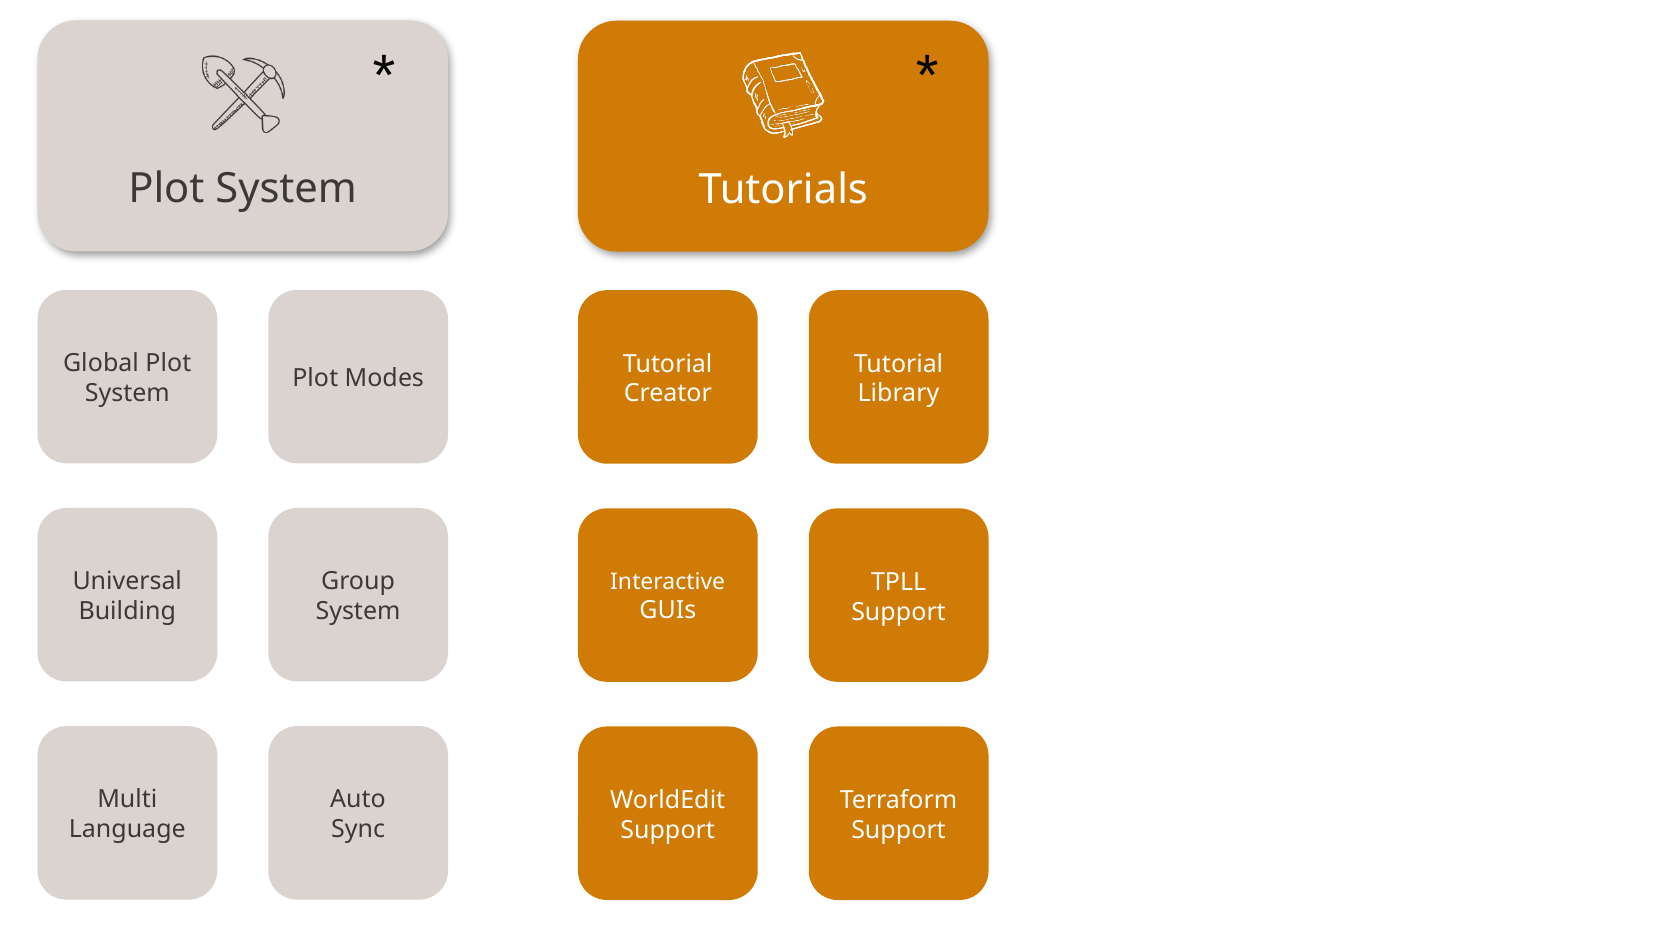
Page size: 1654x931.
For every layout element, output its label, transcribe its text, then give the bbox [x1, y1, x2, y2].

text_box Tutorial Library [808, 290, 989, 464]
text_box Tutorial Creator [577, 290, 758, 464]
text_box Universal Building [37, 507, 218, 682]
text_box Terraform Support [808, 726, 989, 901]
text_box Global Plot System [37, 289, 218, 464]
text_box Tutorials [577, 154, 989, 220]
text_box Interactive GUIs [577, 508, 758, 682]
text_box Auto Sync [268, 726, 449, 900]
text_box Group System [268, 507, 449, 682]
text_box Plot System [37, 153, 448, 219]
text_box [578, 220, 988, 252]
text_box [577, 20, 989, 154]
text_box * [901, 35, 939, 116]
text_box Plot Modes [268, 289, 449, 464]
picture [200, 51, 286, 137]
text_box WorldEdit Support [577, 726, 758, 901]
text_box [37, 219, 448, 252]
text_box TPLL Support [808, 508, 989, 682]
text_box * [357, 35, 396, 116]
picture [740, 52, 826, 138]
text_box Multi Language [37, 726, 218, 900]
text_box [37, 20, 449, 214]
